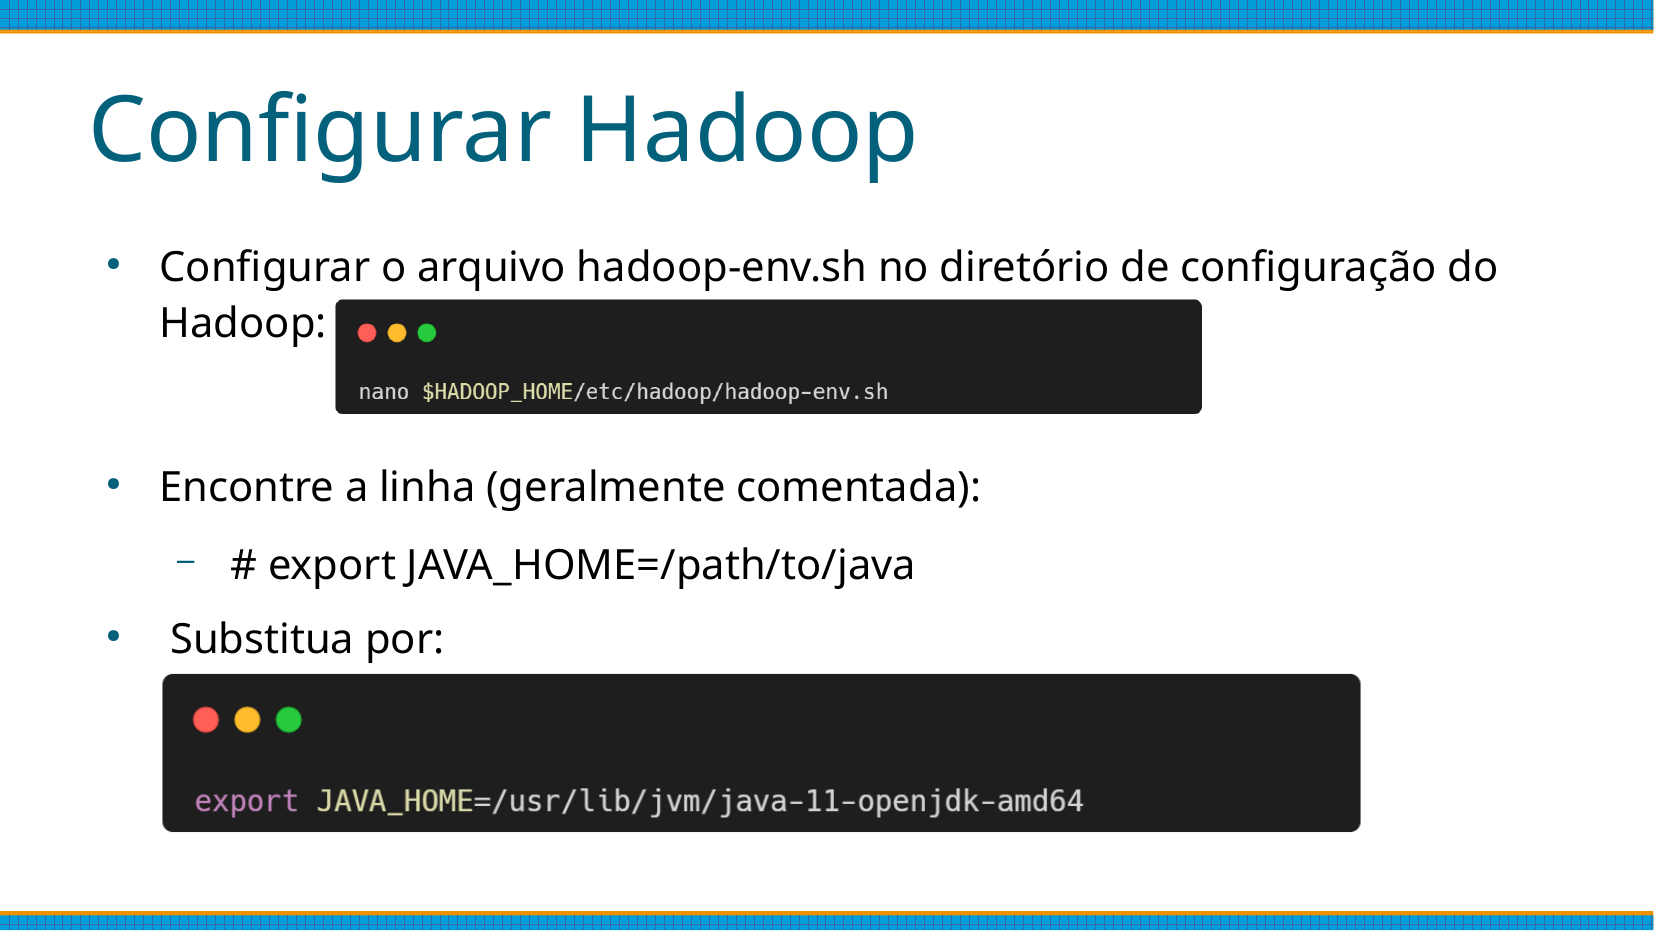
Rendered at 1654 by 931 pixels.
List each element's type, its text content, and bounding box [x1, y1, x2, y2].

picture [324, 281, 1211, 432]
picture [147, 649, 1374, 857]
title Configurar Hadoop [88, 44, 1565, 207]
list Configurar o arquivo hadoop-env.sh no diretório de configuração do Hadoop: Encontre a linha (geralmente comentada): # export JAVA_HOME=/path/to/java Substitua por: [88, 236, 1565, 901]
